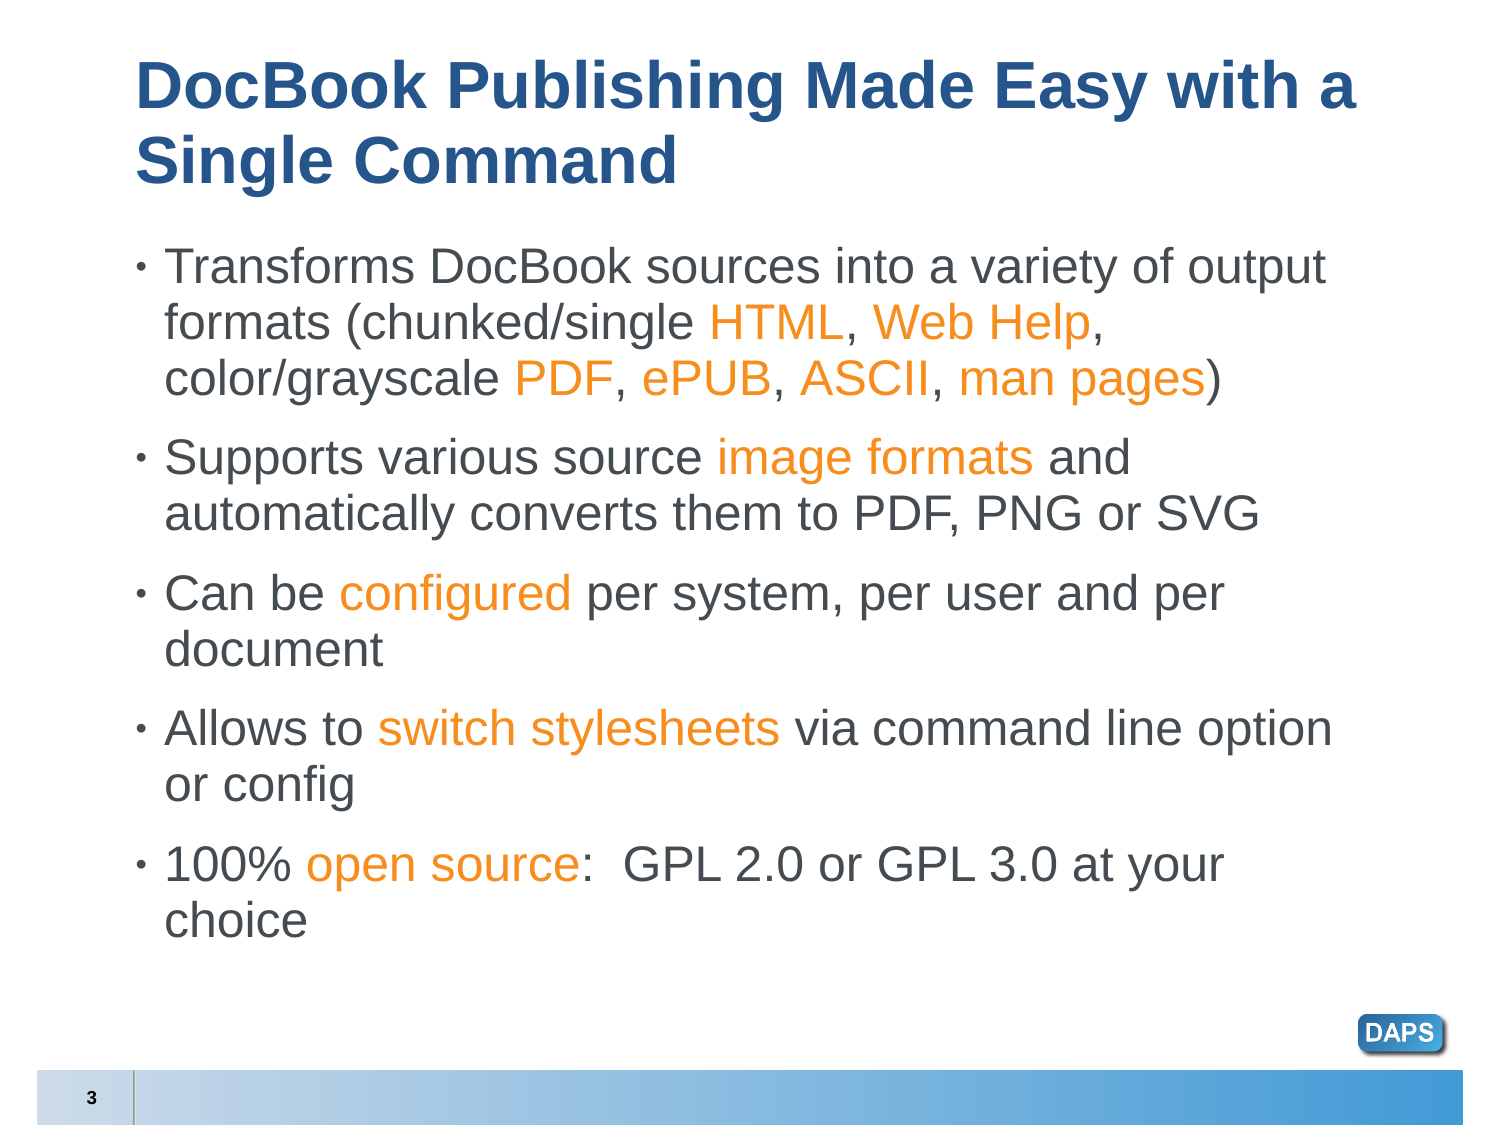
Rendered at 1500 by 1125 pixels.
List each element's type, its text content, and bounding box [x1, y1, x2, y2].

title DocBook Publishing Made Easy with a Single Command [135, 42, 1372, 205]
picture [1355, 1011, 1452, 1061]
list Transforms DocBook sources into a variety of output formats (chunked/single HTML, Web Help, color/grayscale PDF, ePUB, ASCII, man pages) Supports various source image formats and automatically converts them to PDF, PNG or SVG Can be configured per system, per user and per document Allows to switch stylesheets via command line option or config 100% open source: GPL 2.0 or GPL 3.0 at your choice [135, 238, 1372, 982]
